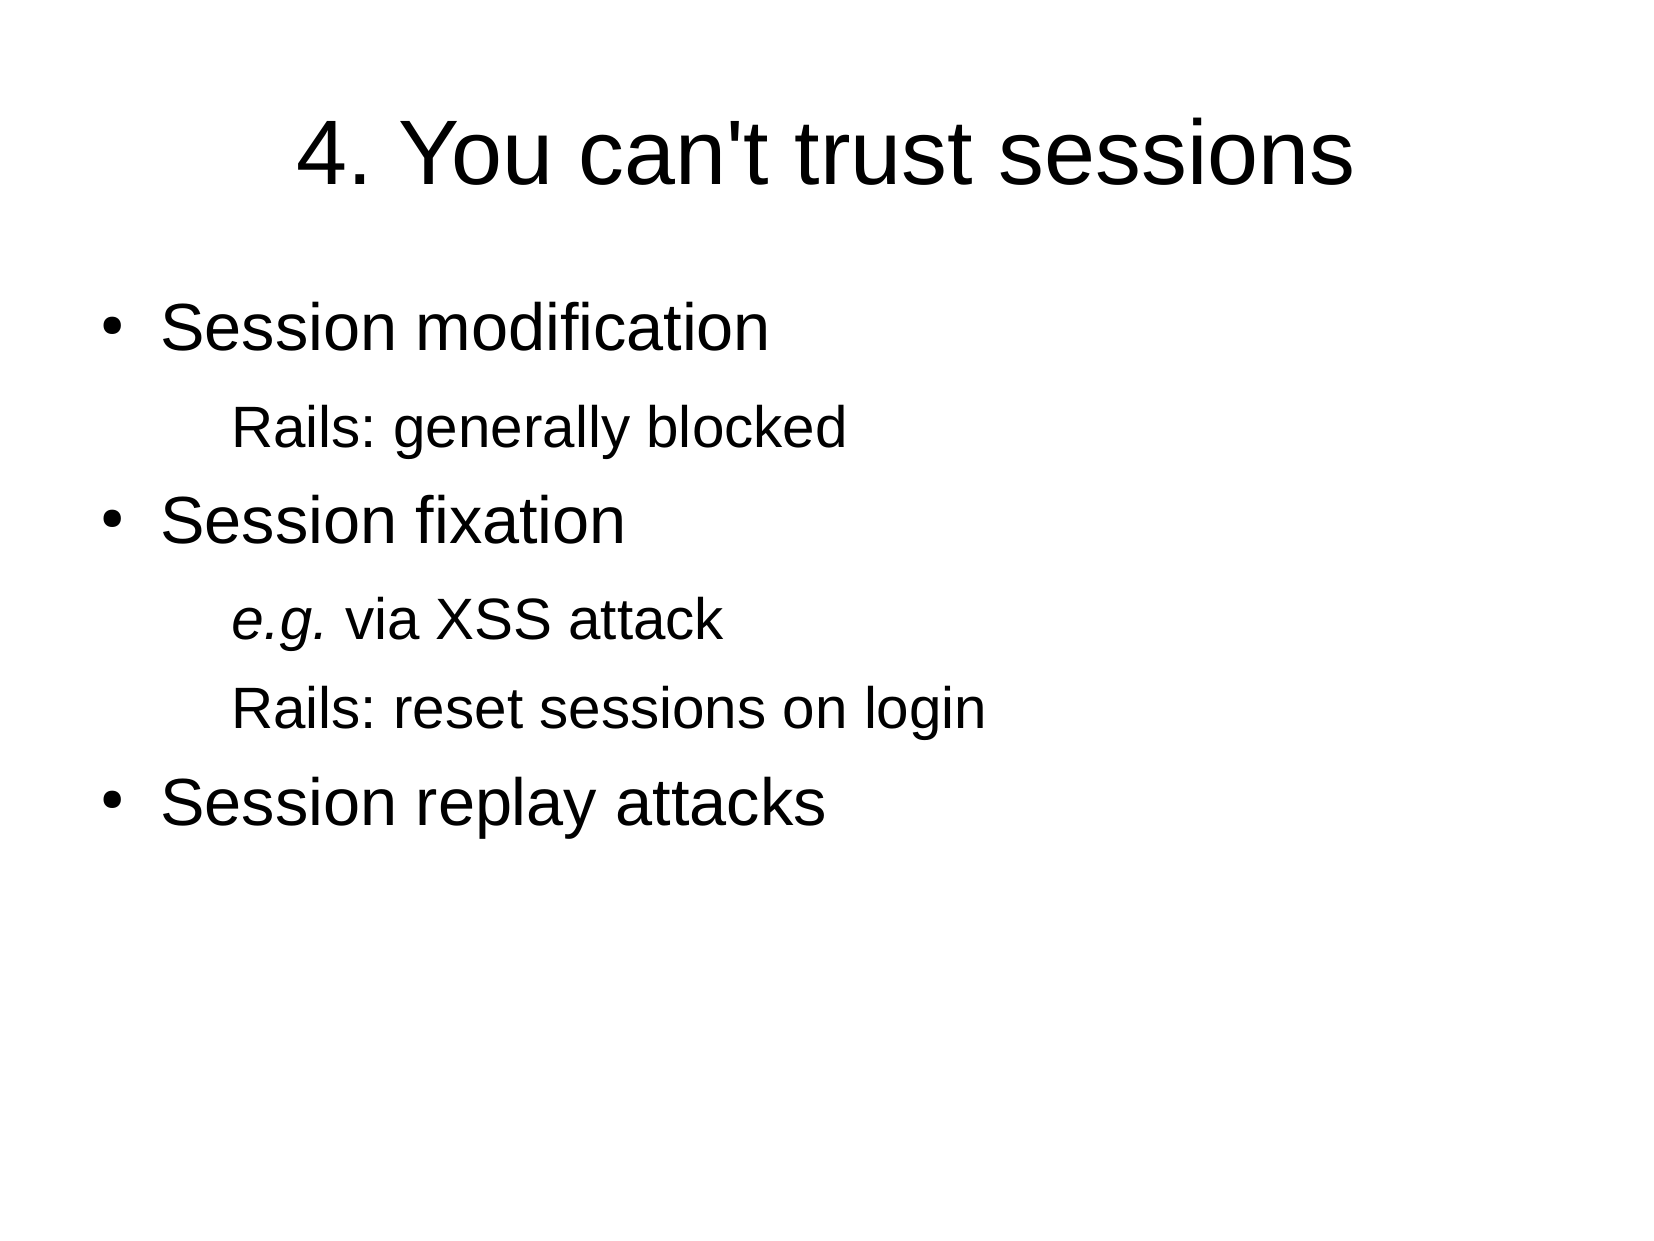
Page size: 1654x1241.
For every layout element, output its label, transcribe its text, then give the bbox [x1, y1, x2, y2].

list Session modification Rails: generally blocked Session fixation e.g. via XSS attack Rails: reset sessions on login Session replay attacks [82, 290, 1571, 1109]
title 4. You can't trust sessions [82, 49, 1571, 257]
